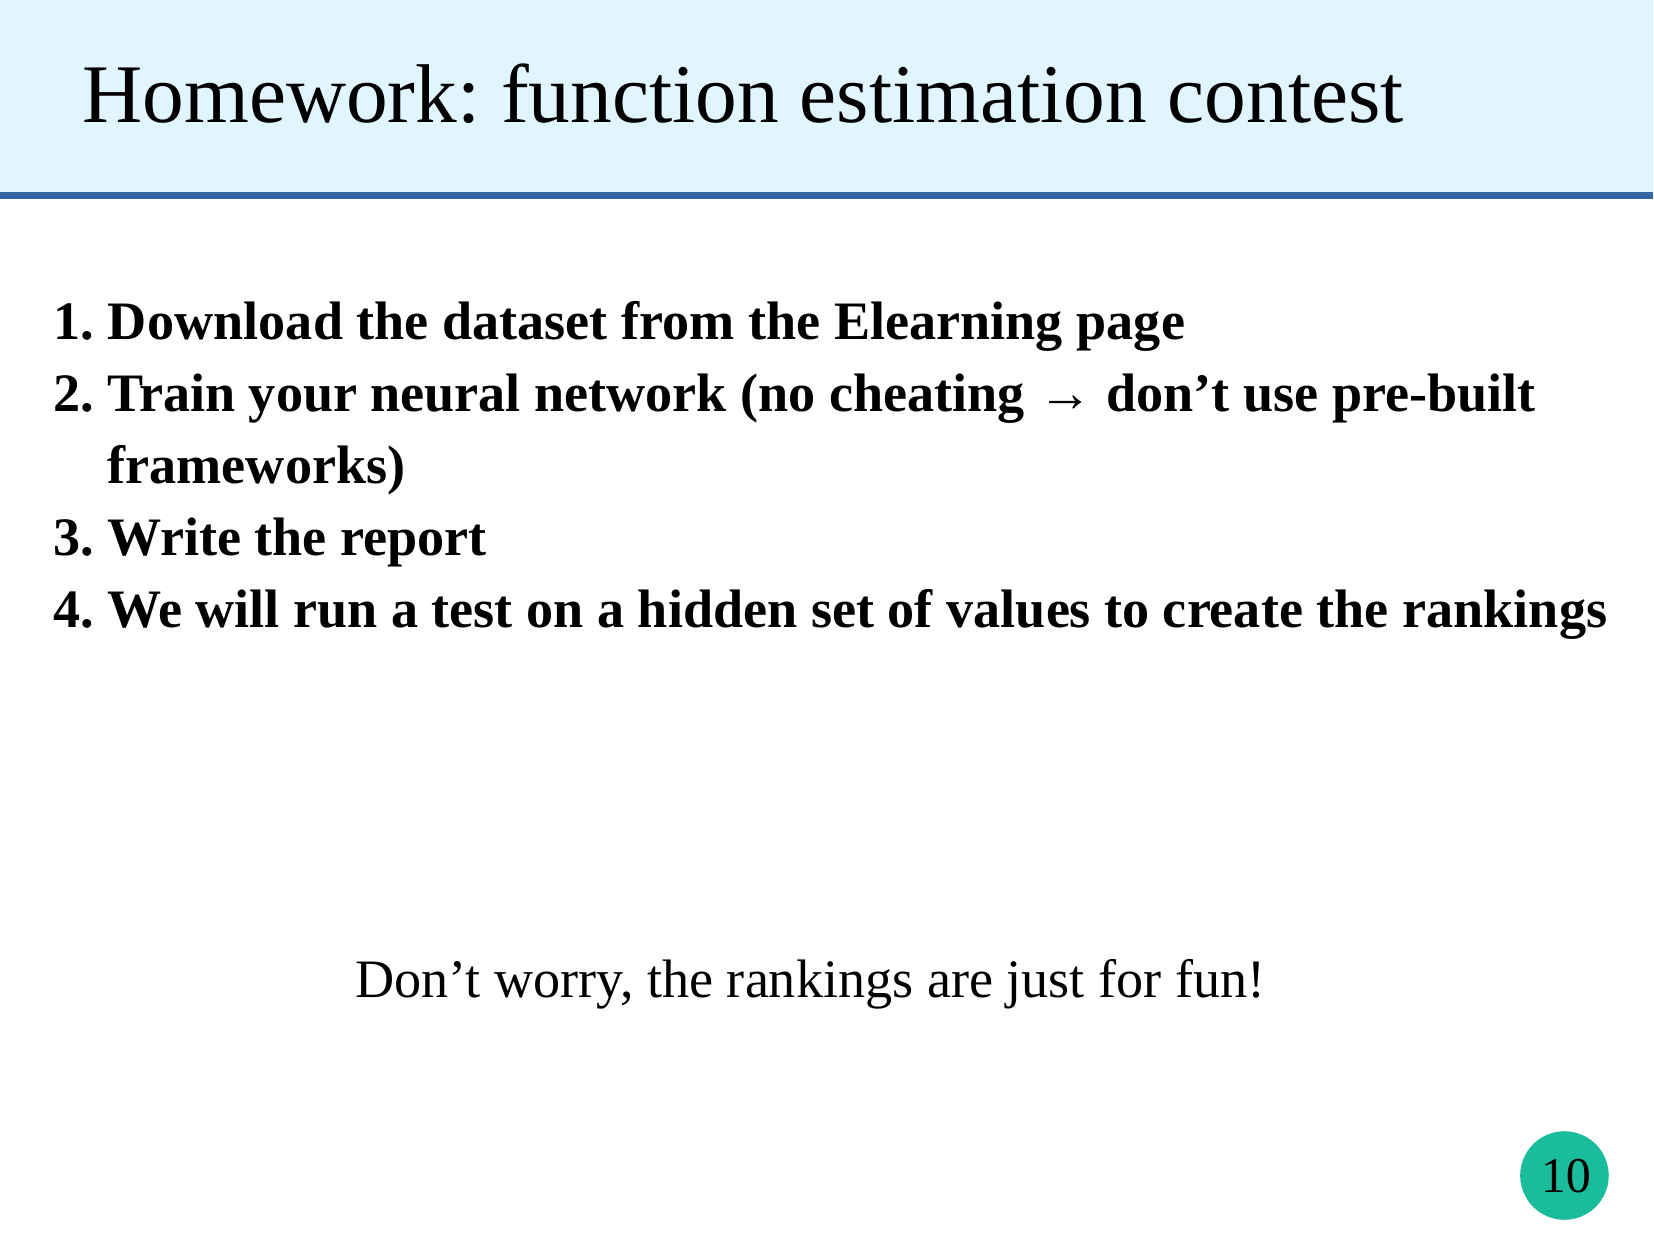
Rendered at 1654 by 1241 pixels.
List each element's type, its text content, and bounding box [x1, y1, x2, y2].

text_box Don’t worry, the rankings are just for fun! [340, 870, 1282, 1089]
text_box 1. Download the dataset from the Elearning page 2. Train your neural network (no cheating → don’t use pre-built frameworks) 3. Write the report 4. We will run a test on a hidden set of values to create the rankings [38, 284, 1624, 647]
title Homework: function estimation contest [82, 8, 1571, 181]
